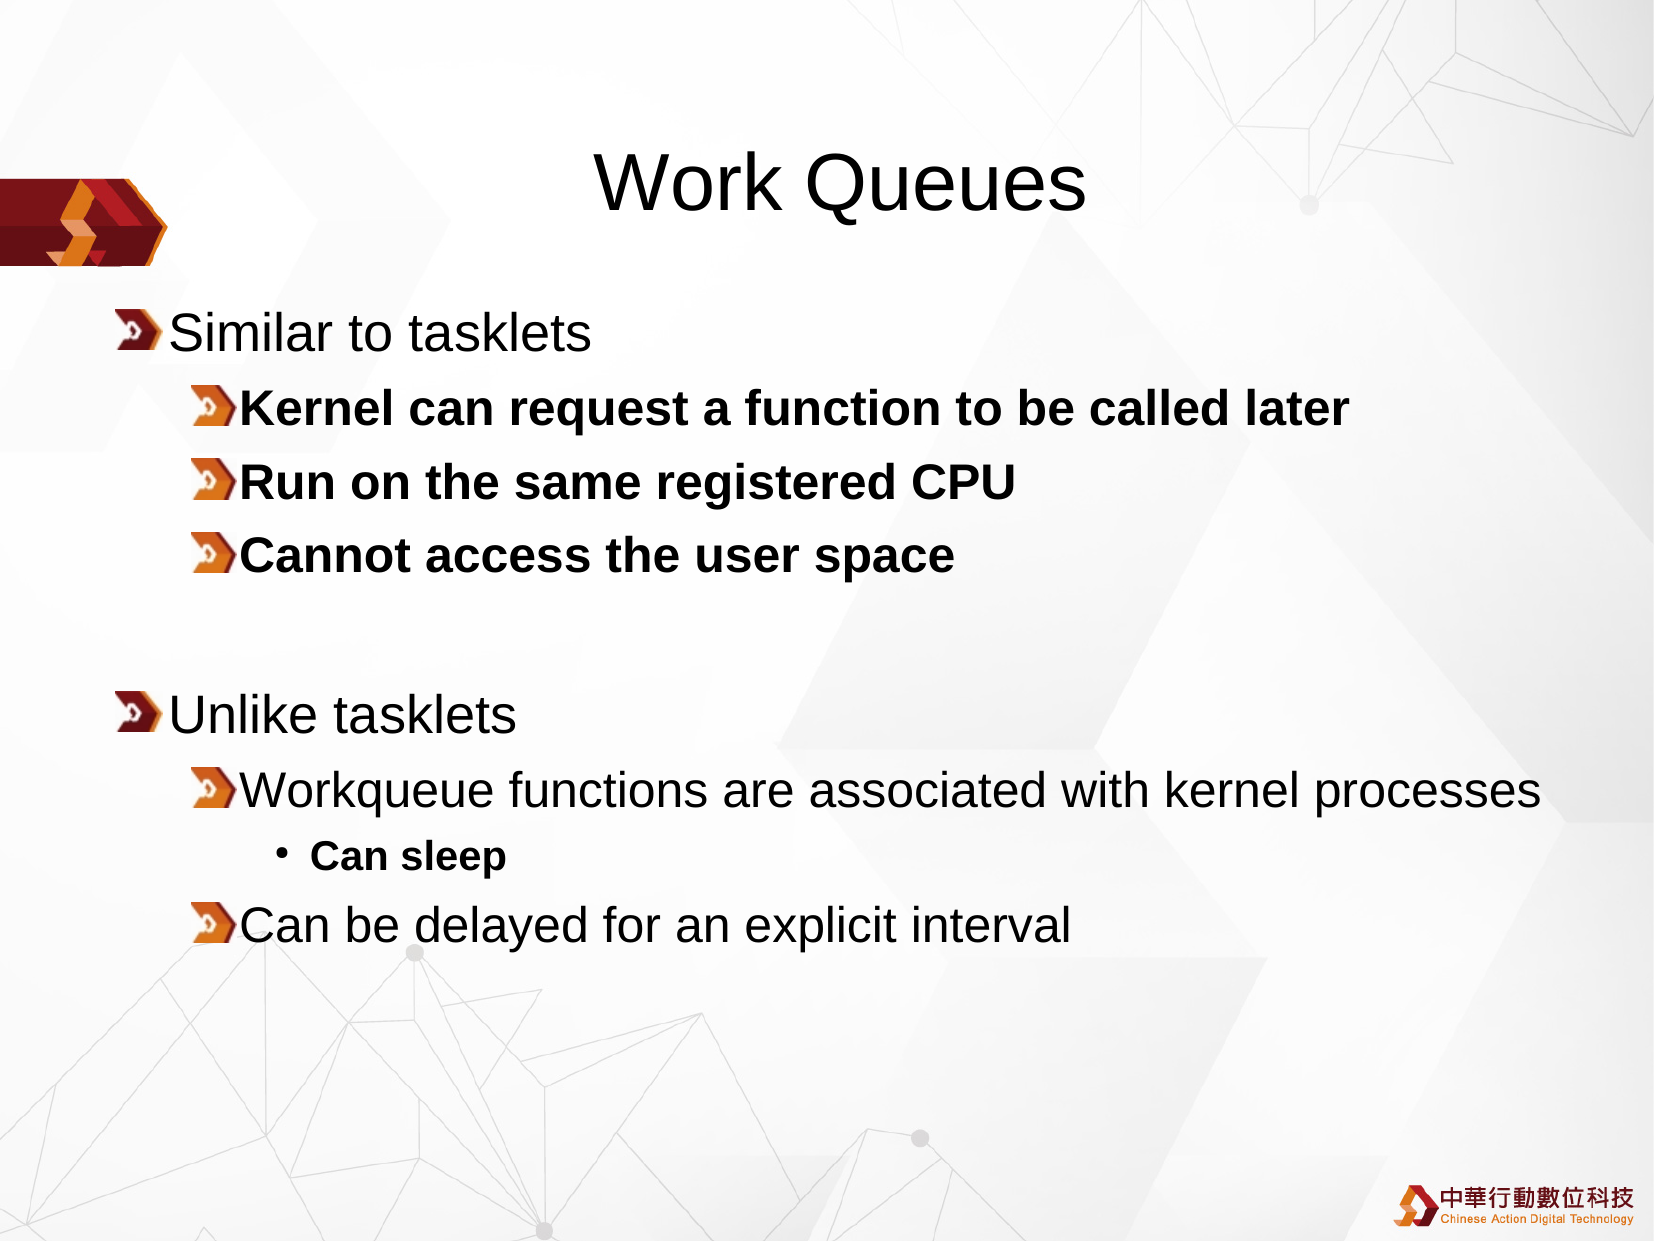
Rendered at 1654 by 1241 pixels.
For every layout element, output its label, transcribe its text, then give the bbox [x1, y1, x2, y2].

list Similar to tasklets Kernel can request a function to be called later Run on the same registered CPU Cannot access the user space Unlike tasklets Workqueue functions are associated with kernel processes Can sleep Can be delayed for an explicit interval [82, 289, 1571, 1109]
picture [0, 0, 1654, 1241]
title Work Queues [82, 121, 1571, 237]
